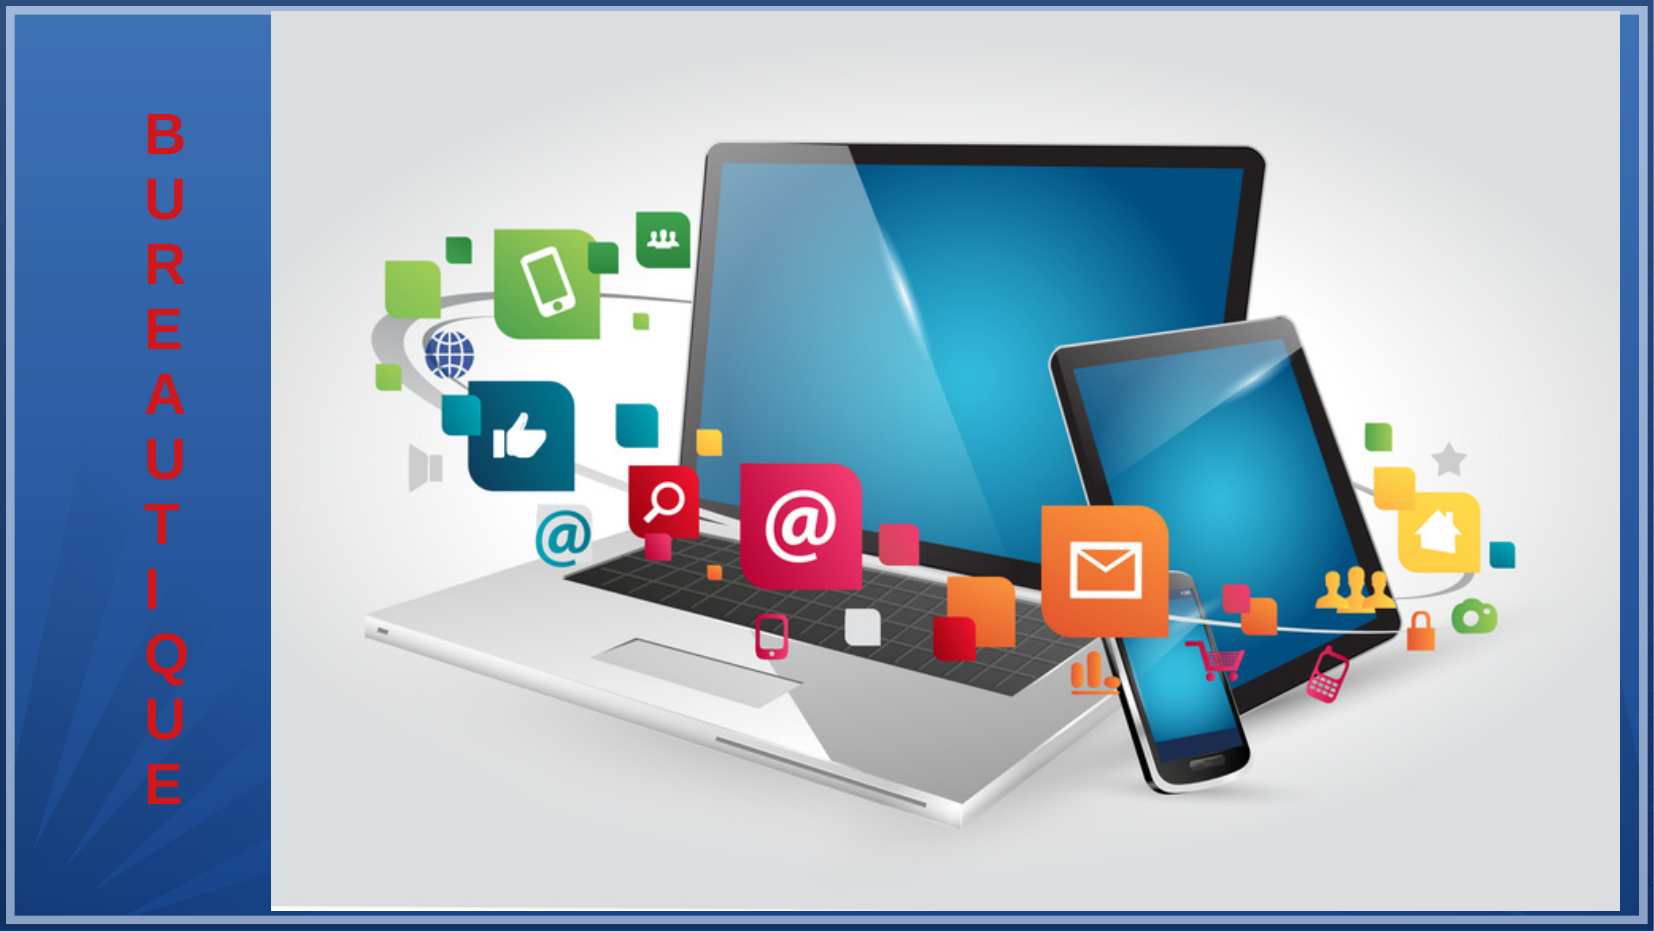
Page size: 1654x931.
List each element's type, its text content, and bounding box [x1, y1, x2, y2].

text_box BUREAUTIQUE [129, 94, 201, 898]
picture [271, 11, 1620, 911]
